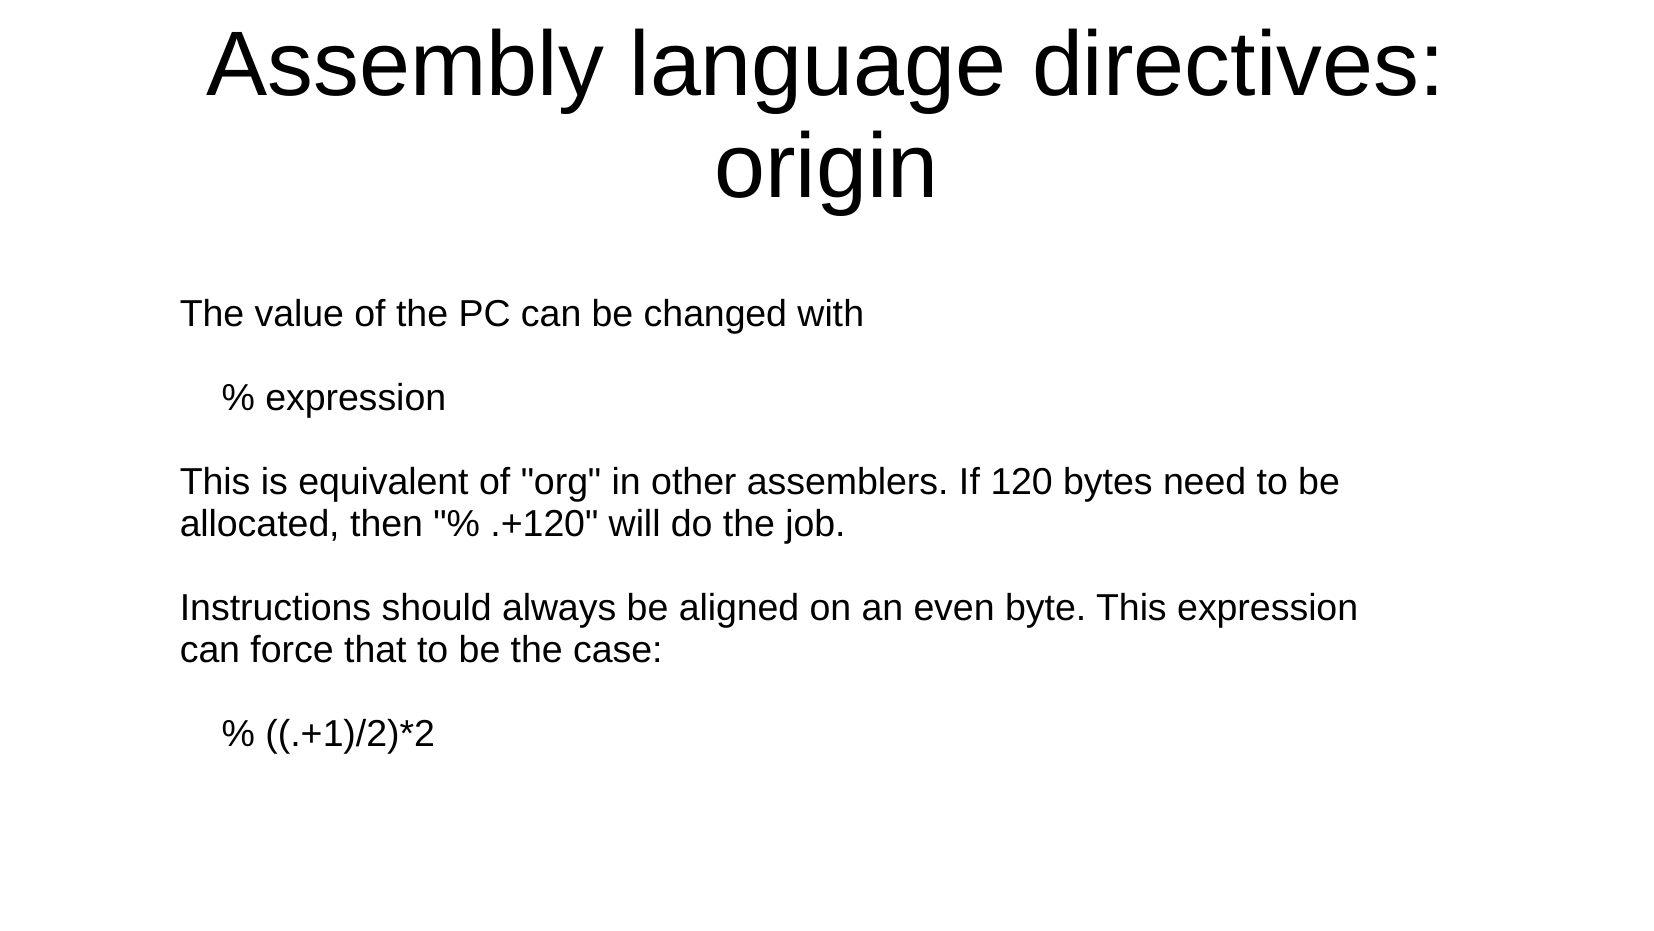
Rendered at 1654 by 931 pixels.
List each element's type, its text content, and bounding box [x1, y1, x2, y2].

text_box The value of the PC can be changed with % expression This is equivalent of "org" in other assemblers. If 120 bytes need to be allocated, then "% .+120" will do the job. Instructions should always be aligned on an even byte. This expression can force that to be the case: % ((.+1)/2)*2 [165, 285, 1501, 762]
title Assembly language directives: origin [82, 12, 1571, 218]
